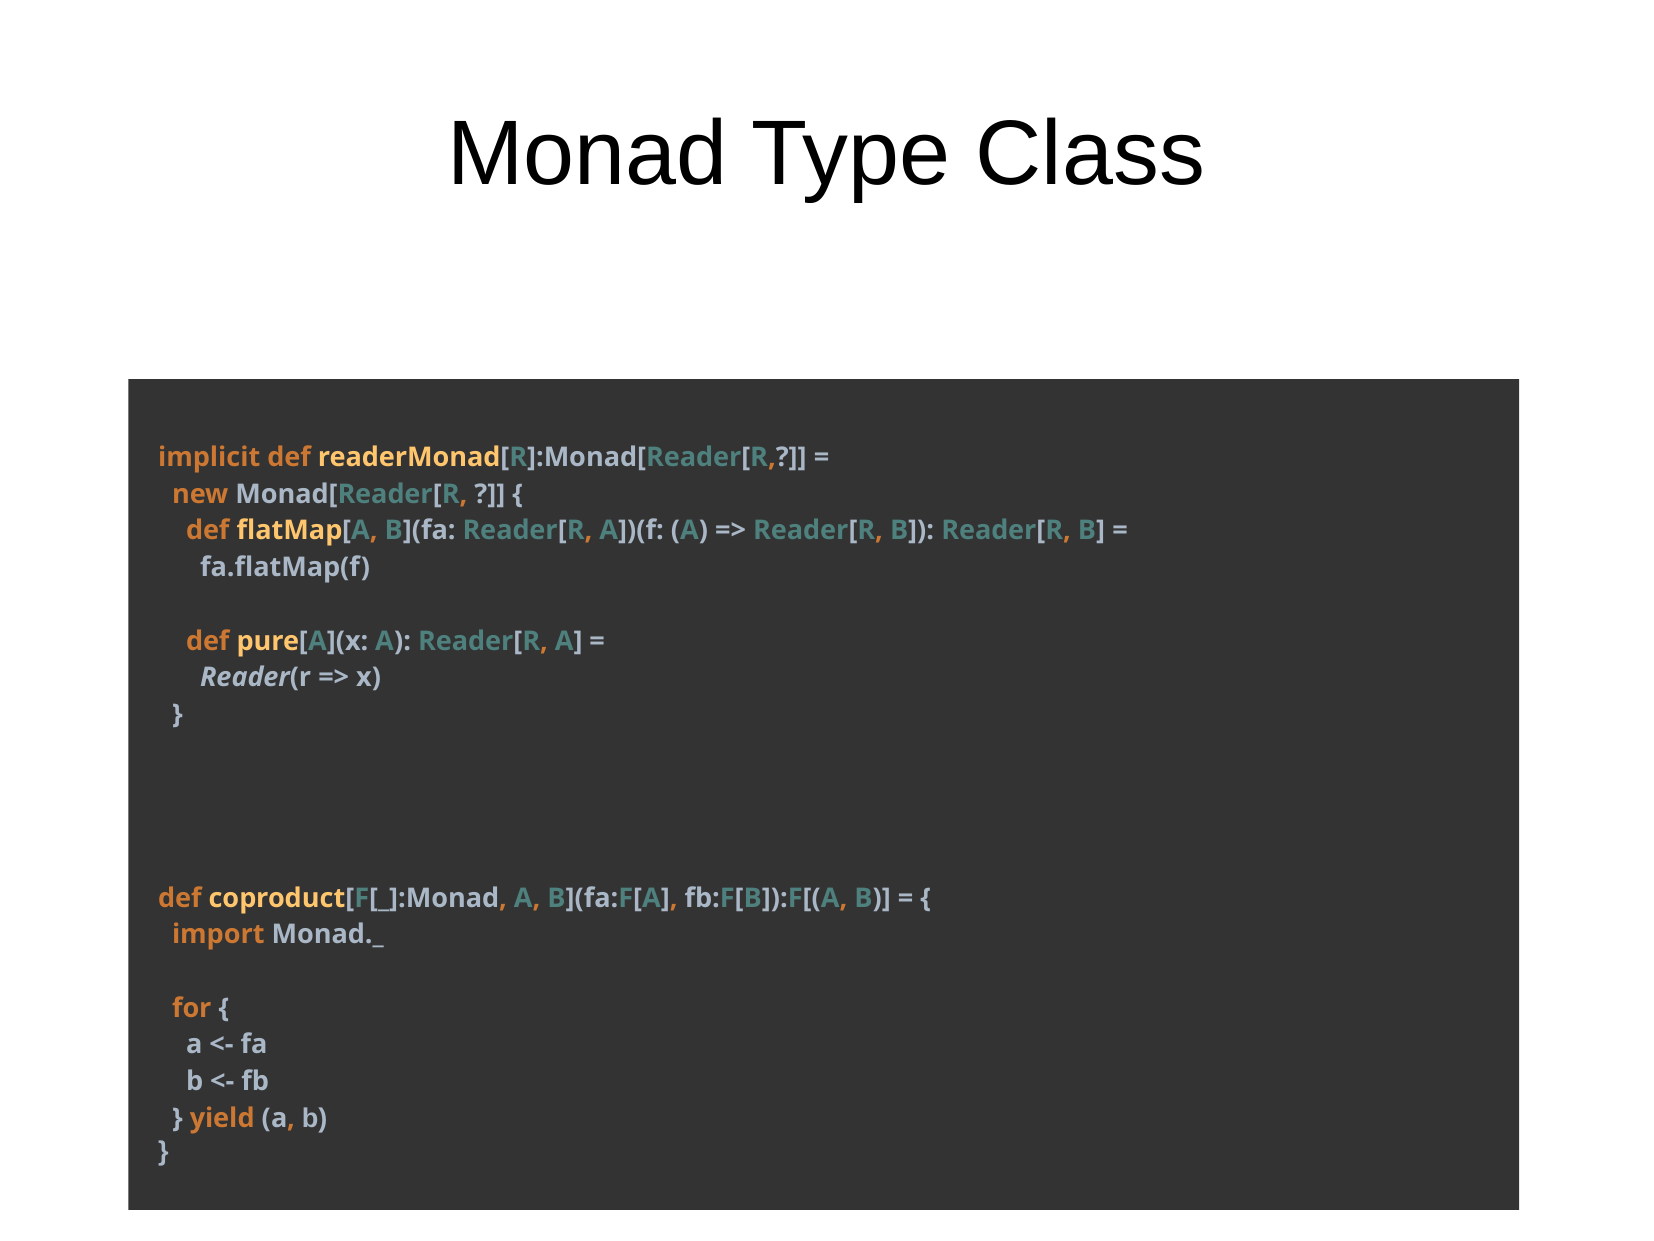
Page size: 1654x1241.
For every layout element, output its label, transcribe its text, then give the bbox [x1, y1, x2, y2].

title Monad Type Class [82, 49, 1571, 257]
text_box implicit def readerMonad[R]:Monad[Reader[R,?]] = new Monad[Reader[R, ?]] { def flatMap[A, B](fa: Reader[R, A])(f: (A) => Reader[R, B]): Reader[R, B] = fa.flatMap(f) def pure[A](x: A): Reader[R, A] = Reader(r => x) } def coproduct[F[_]:Monad, A, B](fa:F[A], fb:F[B]):F[(A, B)] = { import Monad._ for { a <- fa b <- fb } yield (a, b) } [128, 379, 1520, 1115]
